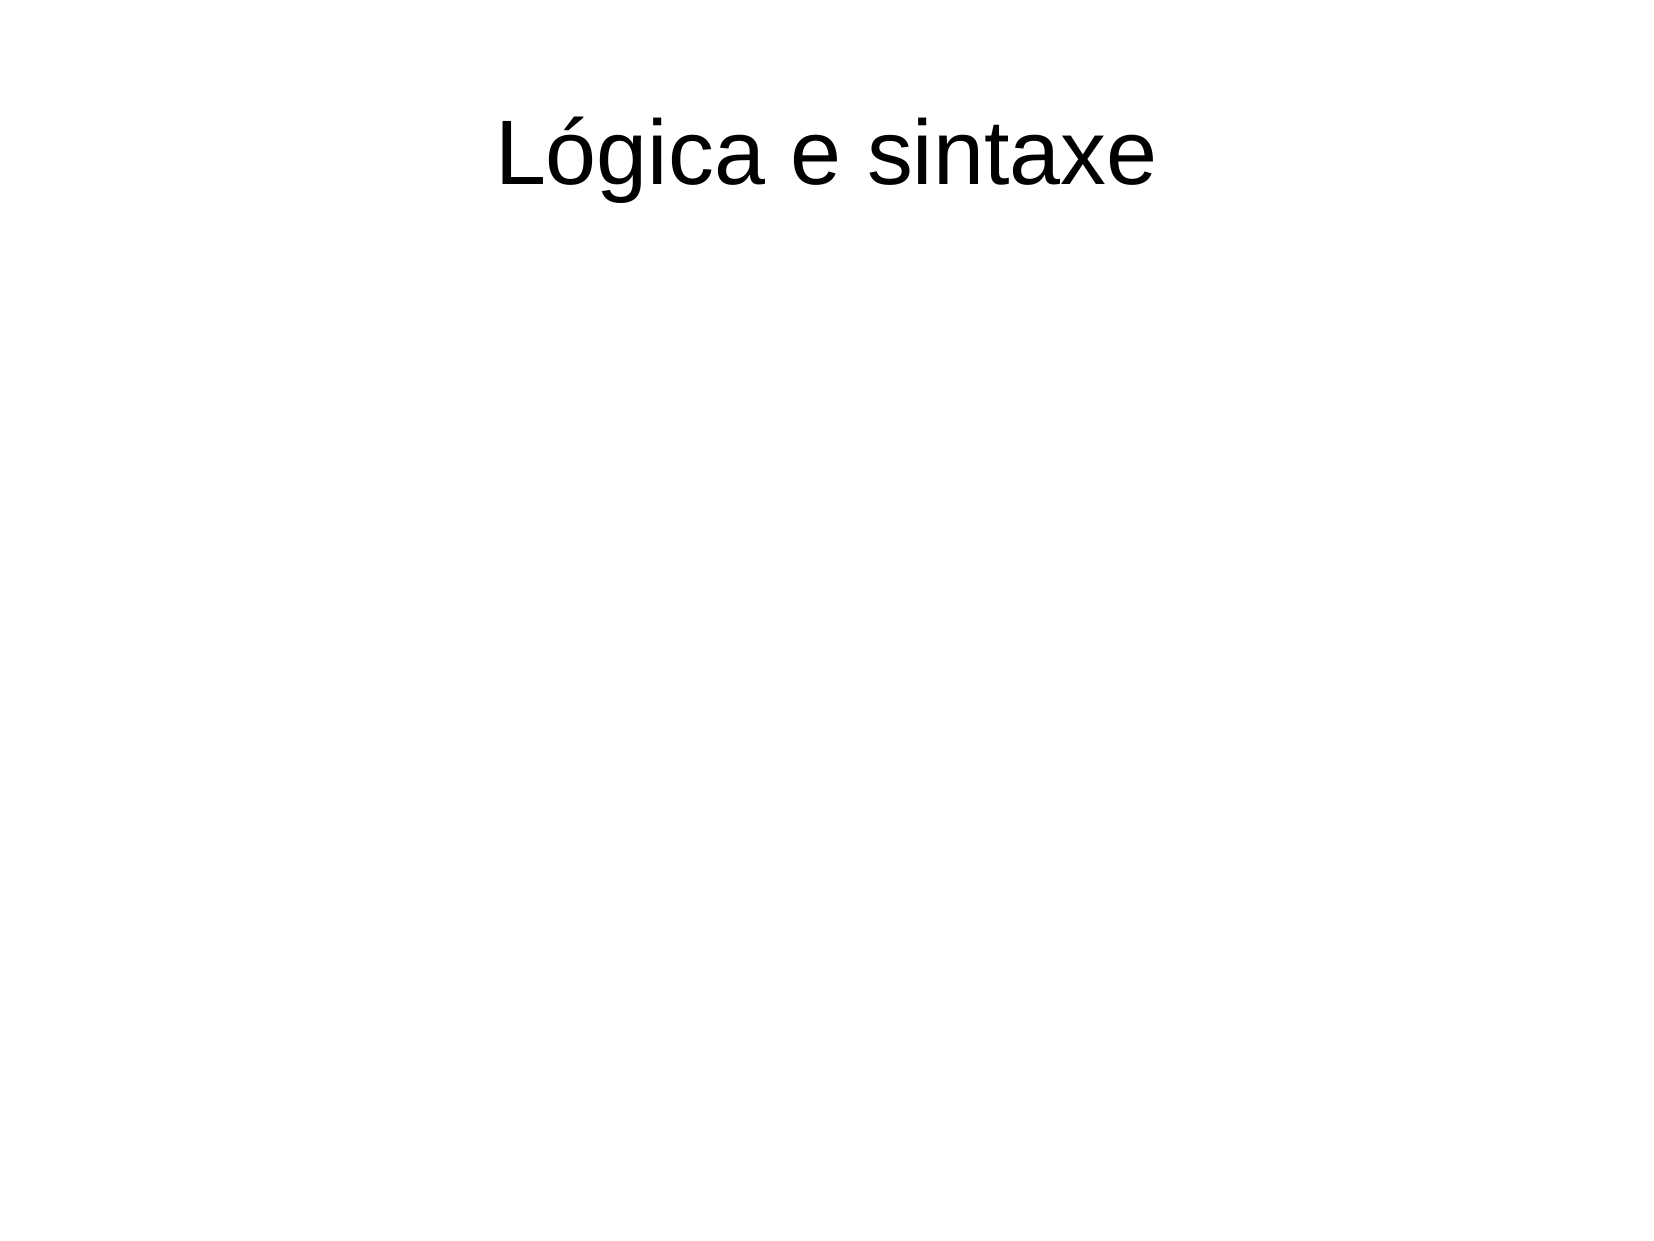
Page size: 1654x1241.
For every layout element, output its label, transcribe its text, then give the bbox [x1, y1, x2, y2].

title Lógica e sintaxe [82, 49, 1571, 257]
